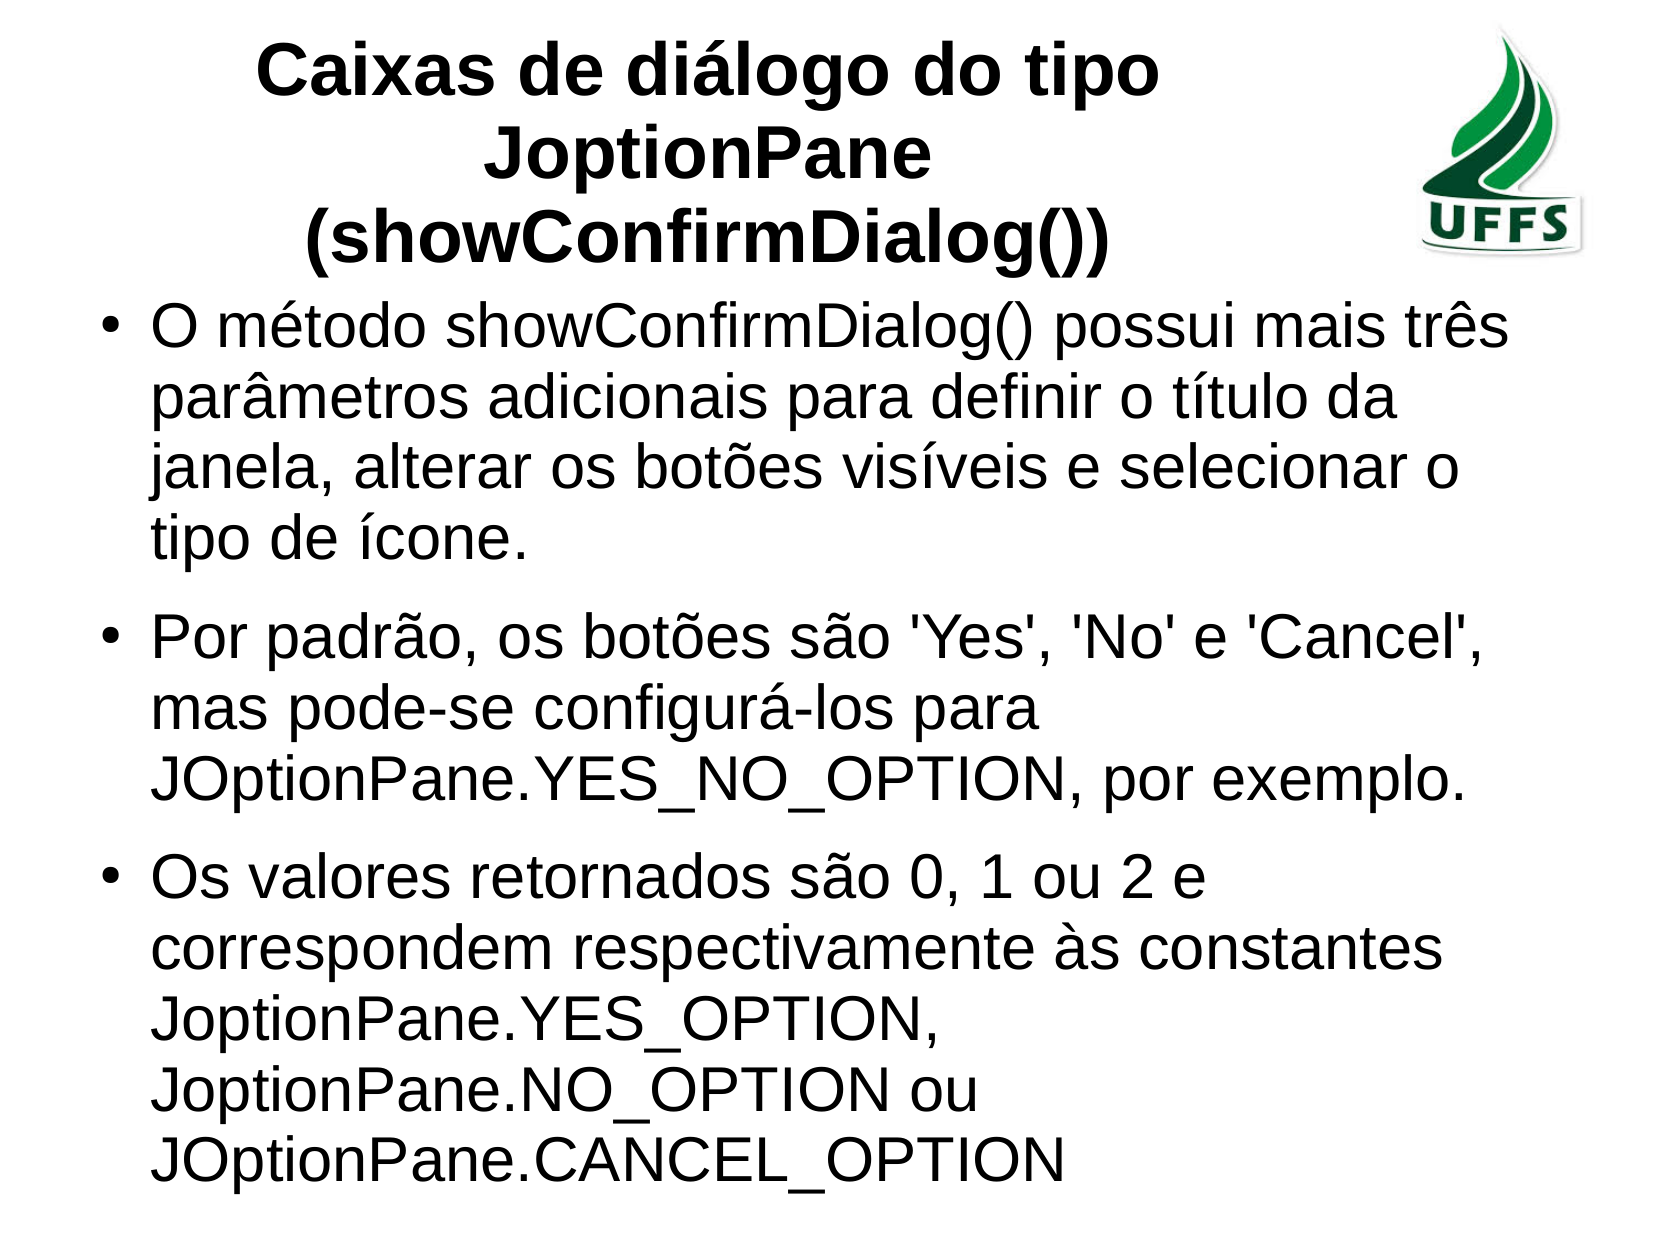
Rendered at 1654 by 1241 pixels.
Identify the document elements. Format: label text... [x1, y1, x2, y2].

title Caixas de diálogo do tipo JoptionPane (showConfirmDialog()) [82, 26, 1335, 279]
list O método showConfirmDialog() possui mais três parâmetros adicionais para definir o título da janela, alterar os botões visíveis e selecionar o tipo de ícone. Por padrão, os botões são 'Yes', 'No' e 'Cancel', mas pode-se configurá-los para JOptionPane.YES_NO_OPTION, por exemplo. Os valores retornados são 0, 1 ou 2 e correspondem respectivamente às constantes JoptionPane.YES_OPTION, JoptionPane.NO_OPTION ou JOptionPane.CANCEL_OPTION [82, 290, 1571, 1205]
picture [1381, 20, 1624, 272]
